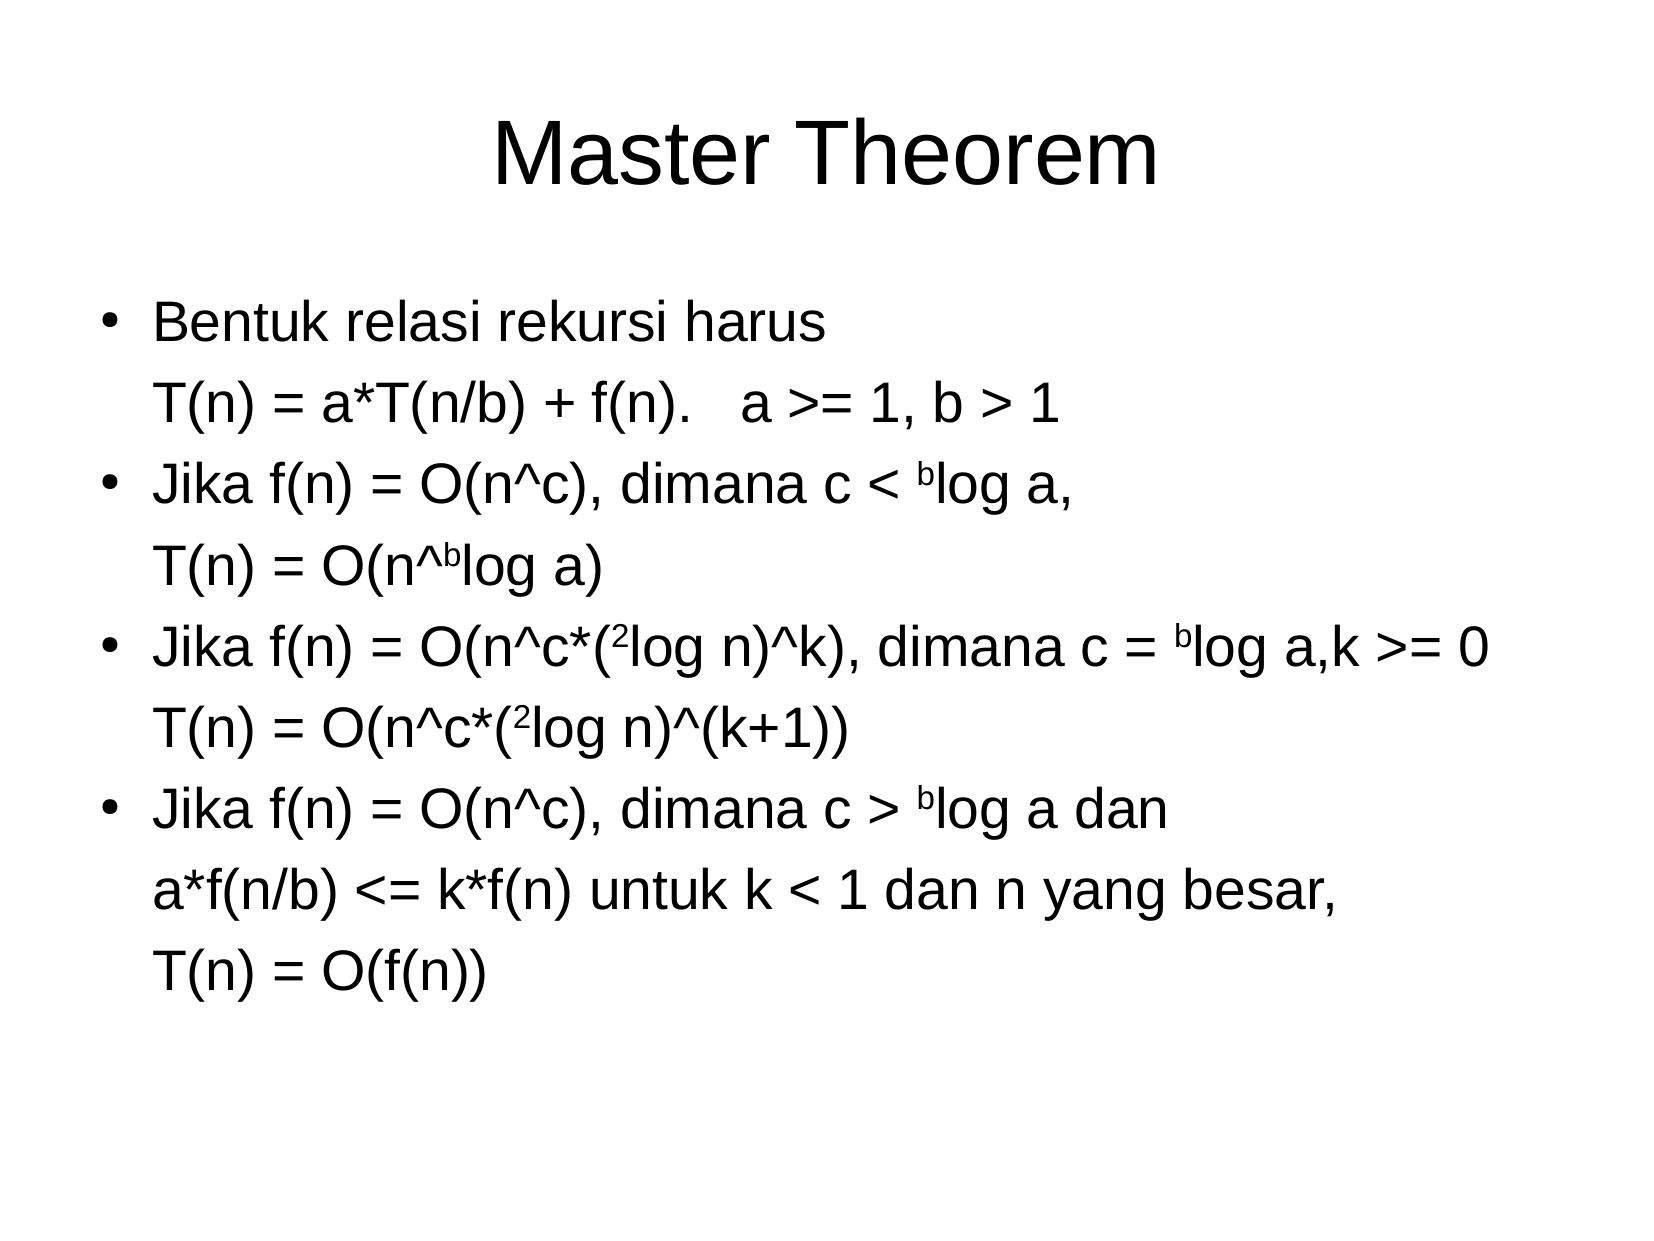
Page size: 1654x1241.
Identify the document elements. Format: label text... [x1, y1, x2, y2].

title Master Theorem [82, 49, 1571, 257]
list Bentuk relasi rekursi harus T(n) = a*T(n/b) + f(n). a >= 1, b > 1 Jika f(n) = O(n^c), dimana c < blog a, T(n) = O(n^blog a) Jika f(n) = O(n^c*(2log n)^k), dimana c = blog a,k >= 0 T(n) = O(n^c*(2log n)^(k+1)) Jika f(n) = O(n^c), dimana c > blog a dan a*f(n/b) <= k*f(n) untuk k < 1 dan n yang besar, T(n) = O(f(n)) [82, 290, 1571, 1010]
